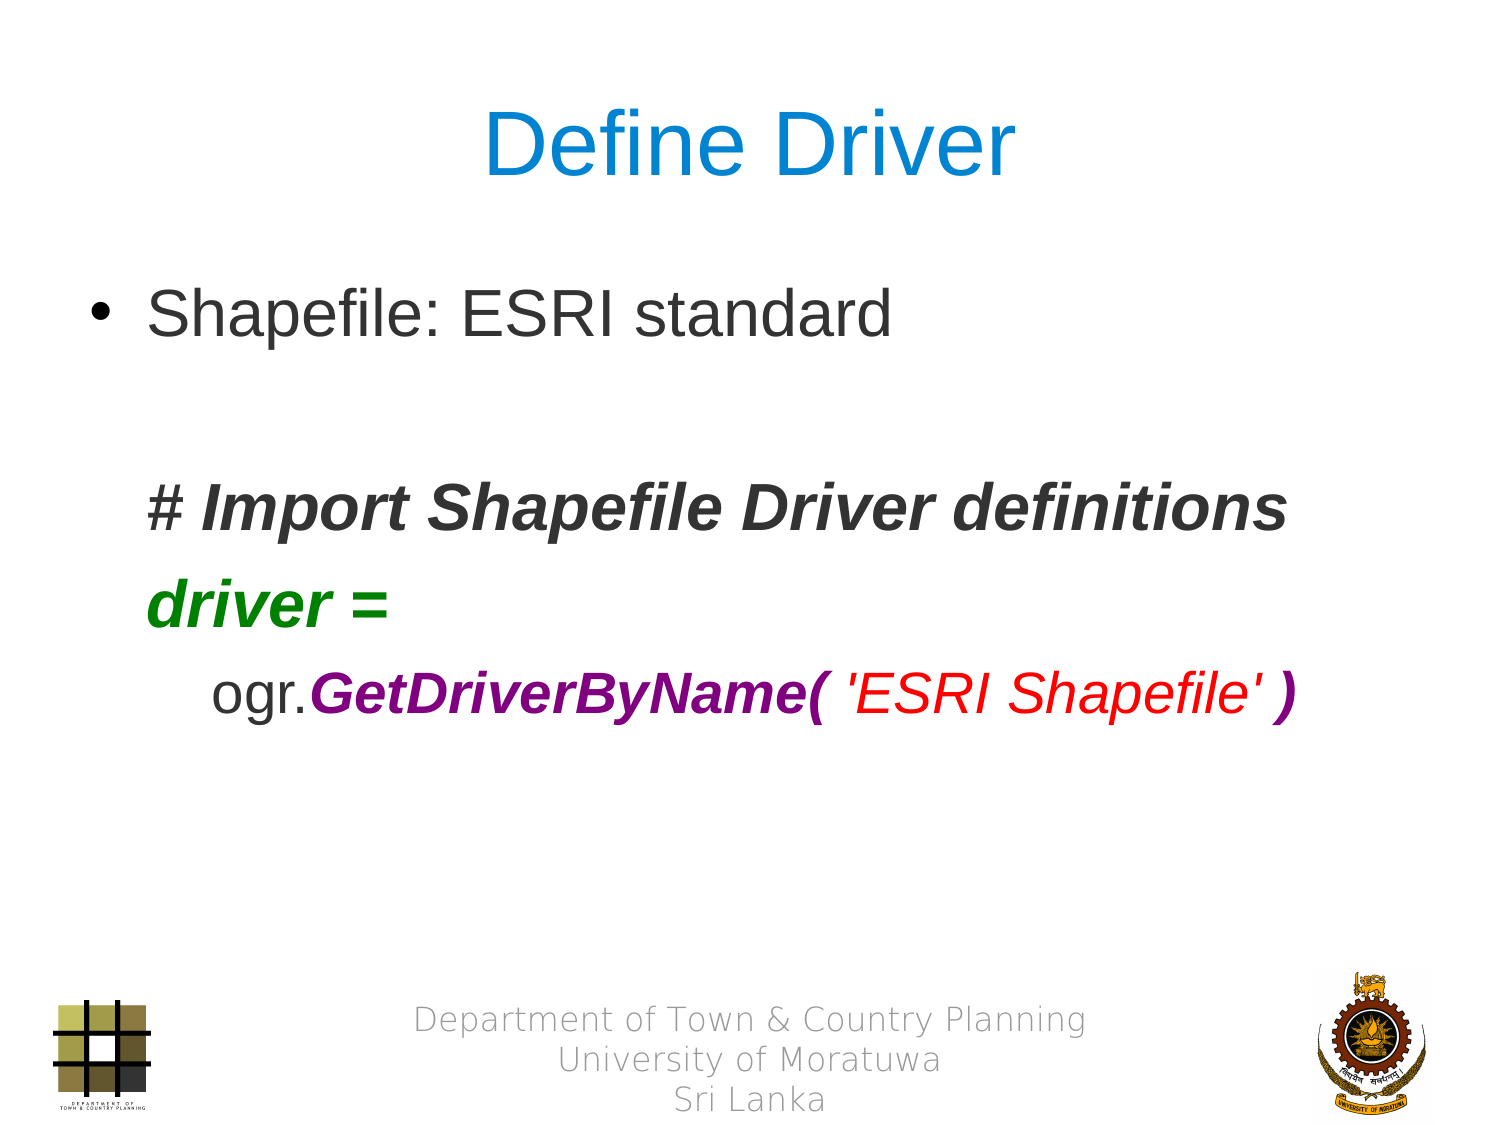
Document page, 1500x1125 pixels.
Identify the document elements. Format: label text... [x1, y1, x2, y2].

title Define Driver [75, 45, 1426, 233]
picture [53, 1000, 151, 1110]
list Shapefile: ESRI standard # Import Shapefile Driver definitions driver = ogr.GetDriverByName( 'ESRI Shapefile' ) [75, 262, 1426, 916]
picture [1312, 966, 1435, 1125]
